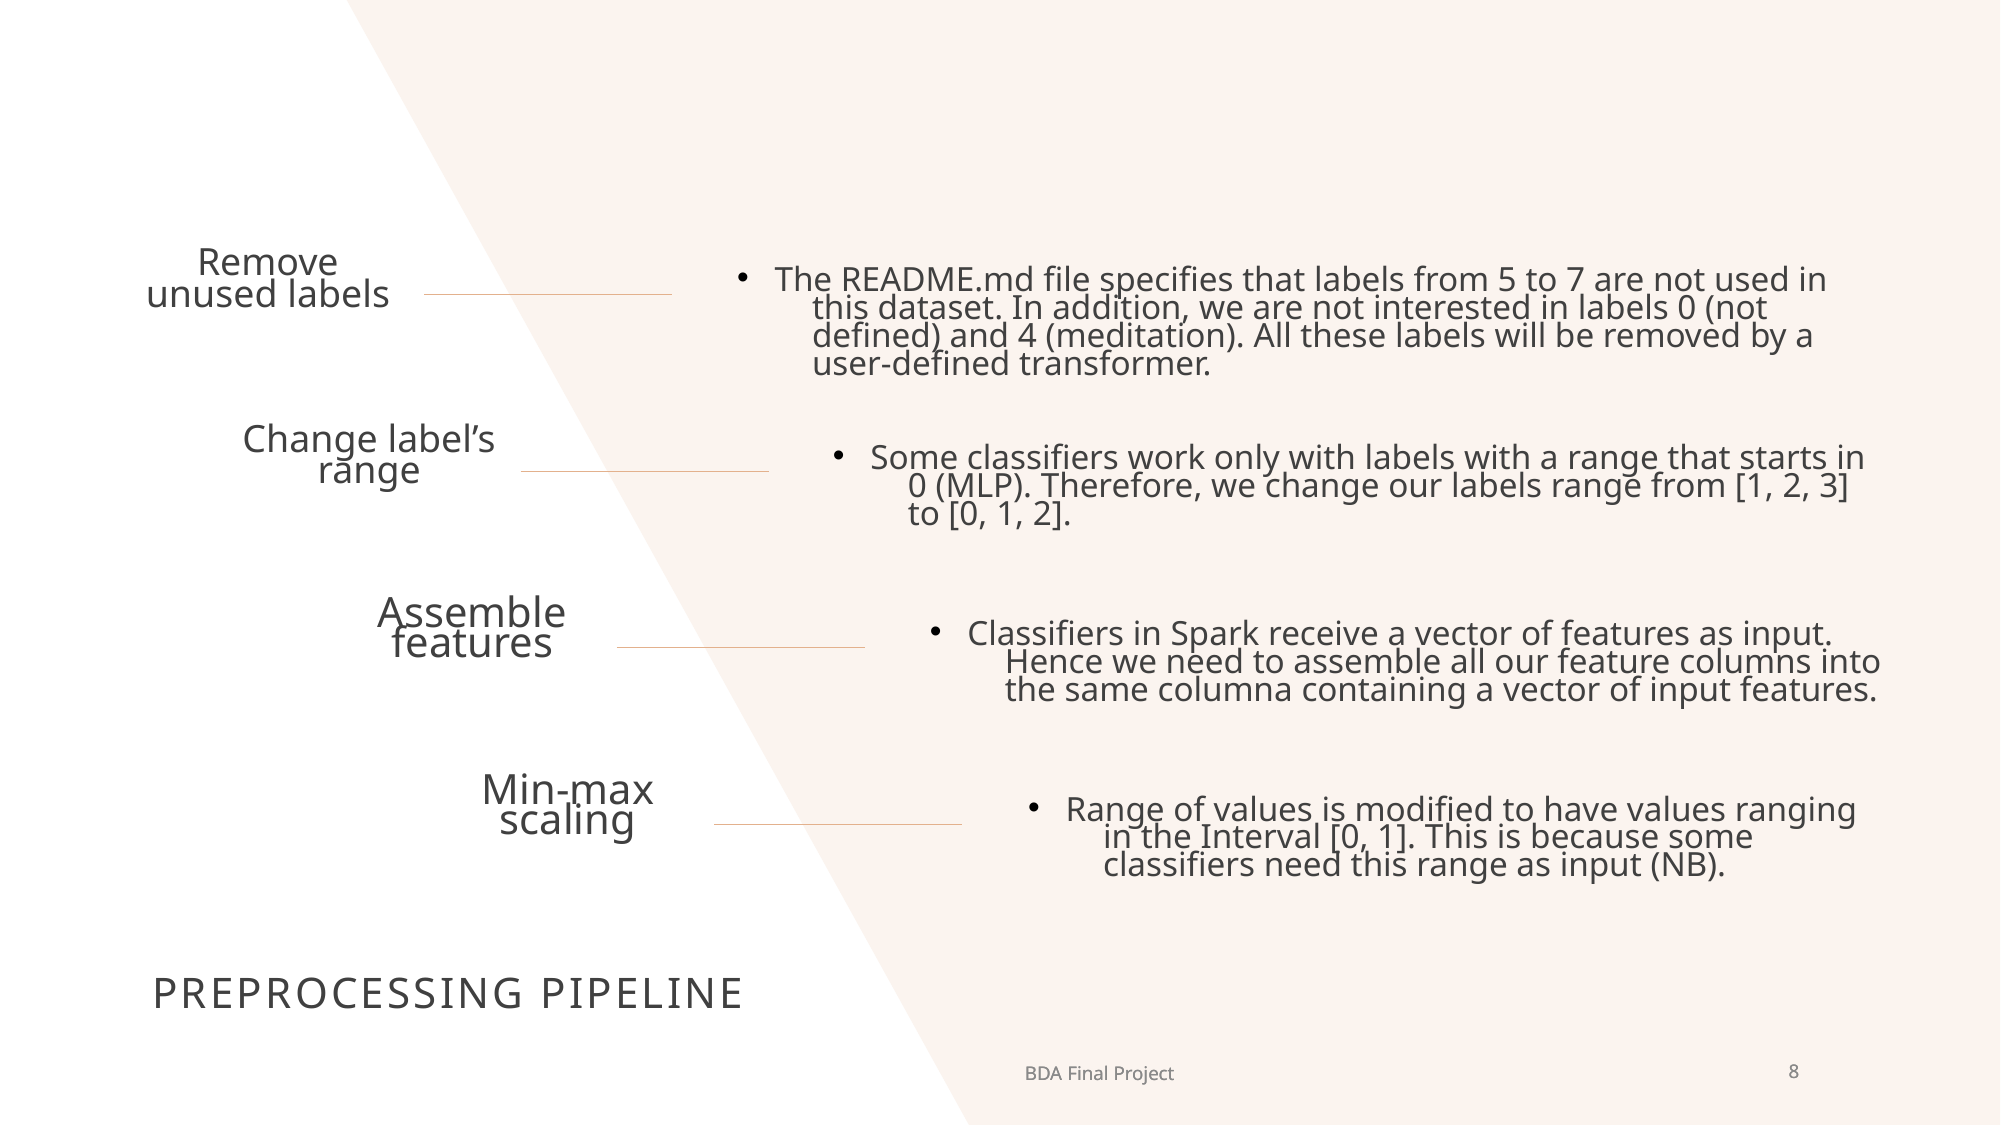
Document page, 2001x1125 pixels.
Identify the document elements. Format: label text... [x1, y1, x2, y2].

list Min-max scaling [418, 772, 718, 858]
title Preprocessing pipeline [137, 946, 808, 1043]
list The README.md file specifies that labels from 5 to 7 are not used in this dataset. In addition, we are not interested in labels 0 (not defined) and 4 (meditation). All these labels will be removed by a user-defined transformer. [722, 261, 1907, 428]
list Assemble features [322, 596, 623, 681]
list Some classifiers work only with labels with a range that starts in 0 (MLP). Therefore, we change our labels range from [1, 2, 3] to [0, 1, 2]. [817, 440, 1907, 606]
list Classifiers in Spark receive a vector of features as input. Hence we need to assemble all our feature columns into the same columna containing a vector of input features. [914, 615, 1907, 782]
list Remove unused labels [118, 242, 419, 328]
list Range of values is modified to have values ranging in the Interval [0, 1]. This is because some classifiers need this range as input (NB). [1013, 791, 1907, 958]
text_box [1773, 1042, 1863, 1103]
text_box BDA Final Project [1009, 1042, 1307, 1103]
list Change label’s range [219, 419, 520, 504]
